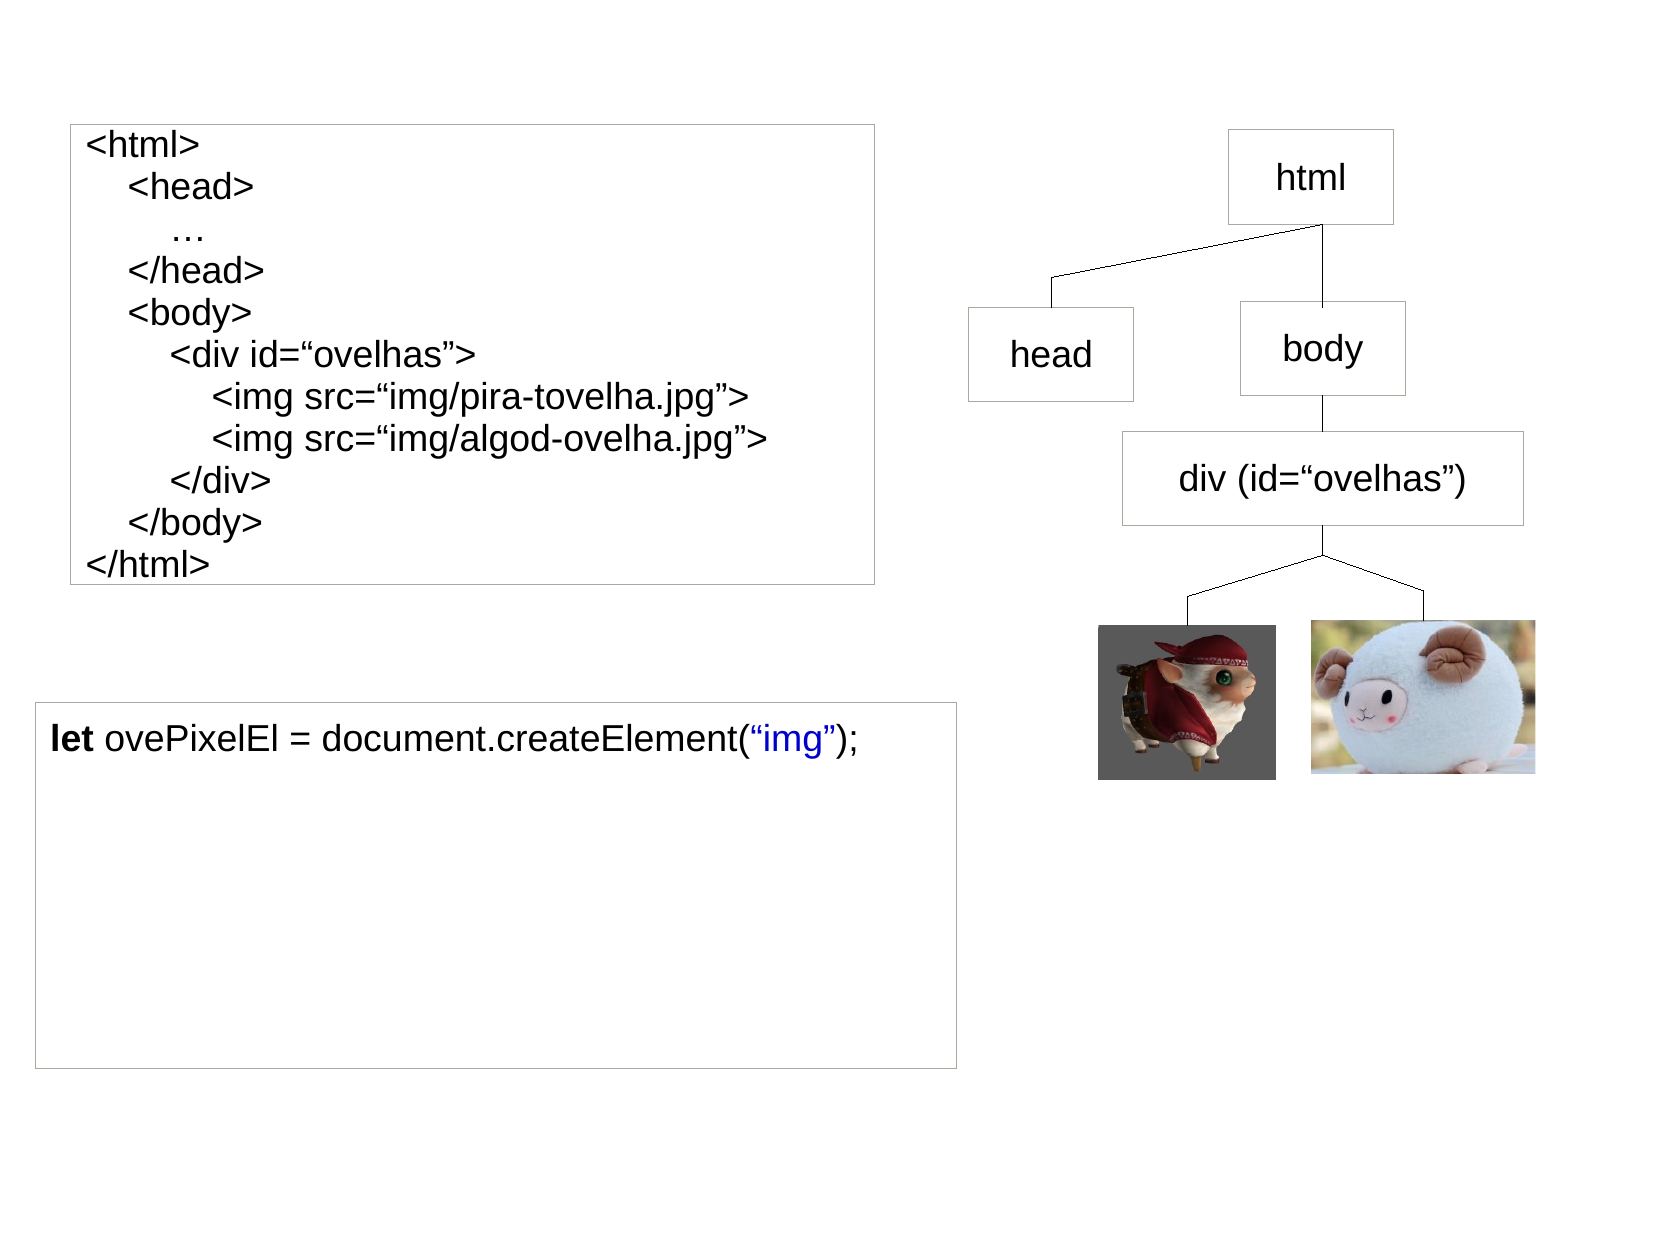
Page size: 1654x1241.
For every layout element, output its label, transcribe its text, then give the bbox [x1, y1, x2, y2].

text_box body [1240, 301, 1406, 396]
text_box <html> <head> … </head> <body> <div id=“ovelhas”> <img src=“img/pira-tovelha.jpg”> <img src=“img/algod-ovelha.jpg”> </div> </body> </html> [70, 124, 875, 585]
picture [1311, 620, 1536, 774]
picture [1098, 625, 1276, 780]
text_box head [968, 307, 1134, 402]
text_box let ovePixelEl = document.createElement(“img”); [35, 702, 957, 1069]
text_box div (id=“ovelhas”) [1122, 431, 1524, 526]
text_box html [1228, 129, 1394, 225]
